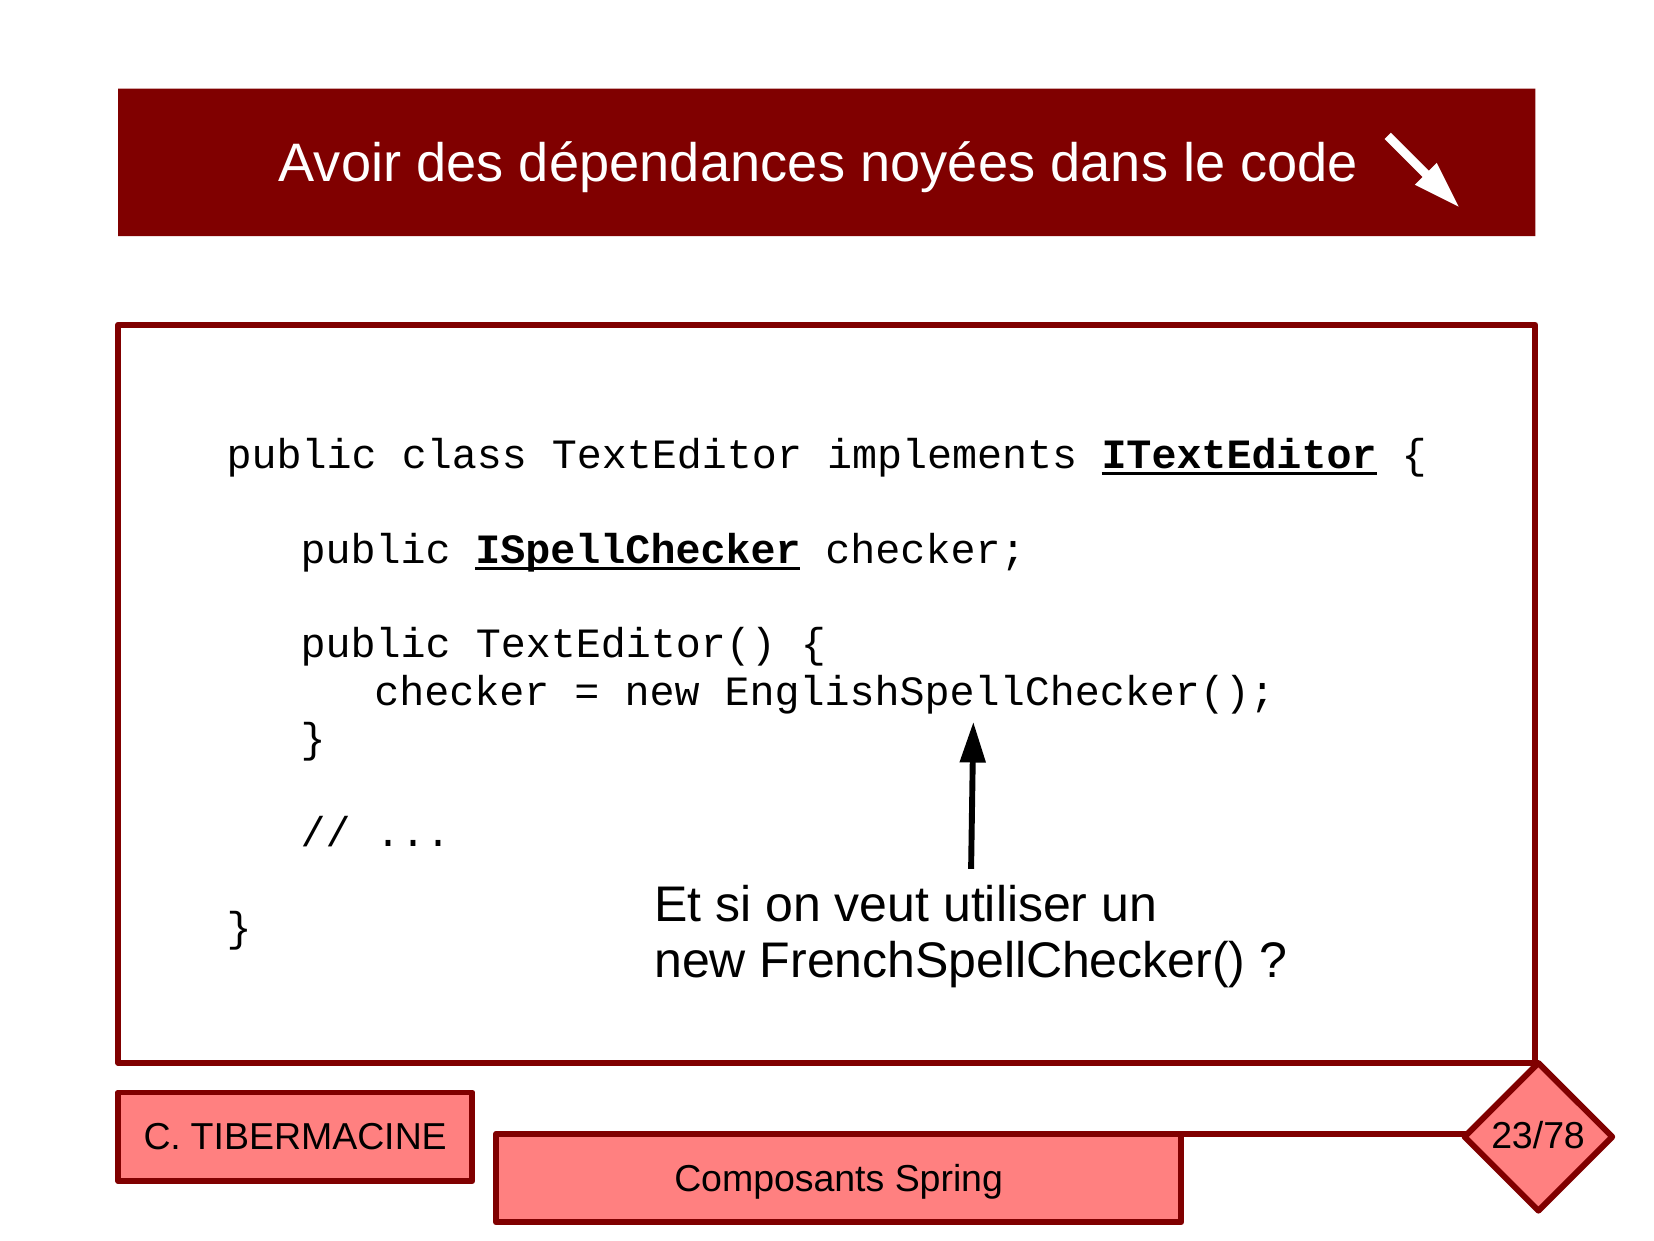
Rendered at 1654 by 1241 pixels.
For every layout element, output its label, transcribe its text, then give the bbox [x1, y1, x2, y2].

text_box Avoir des dépendances noyées dans le code [118, 88, 1536, 237]
text_box [1494, 1062, 1583, 1107]
text_box <numéro>/78 [1476, 1107, 1613, 1207]
text_box Composants Spring [496, 1133, 1182, 1223]
text_box public class TextEditor implements ITextEditor { public ISpellChecker checker; public TextEditor() { checker = new EnglishSpellChecker(); } // ... } [118, 324, 1536, 1063]
text_box Et si on veut utiliser un new FrenchSpellChecker() ? [639, 868, 1303, 997]
text_box C. TIBERMACINE [118, 1092, 473, 1182]
text_box [1464, 1125, 1476, 1149]
